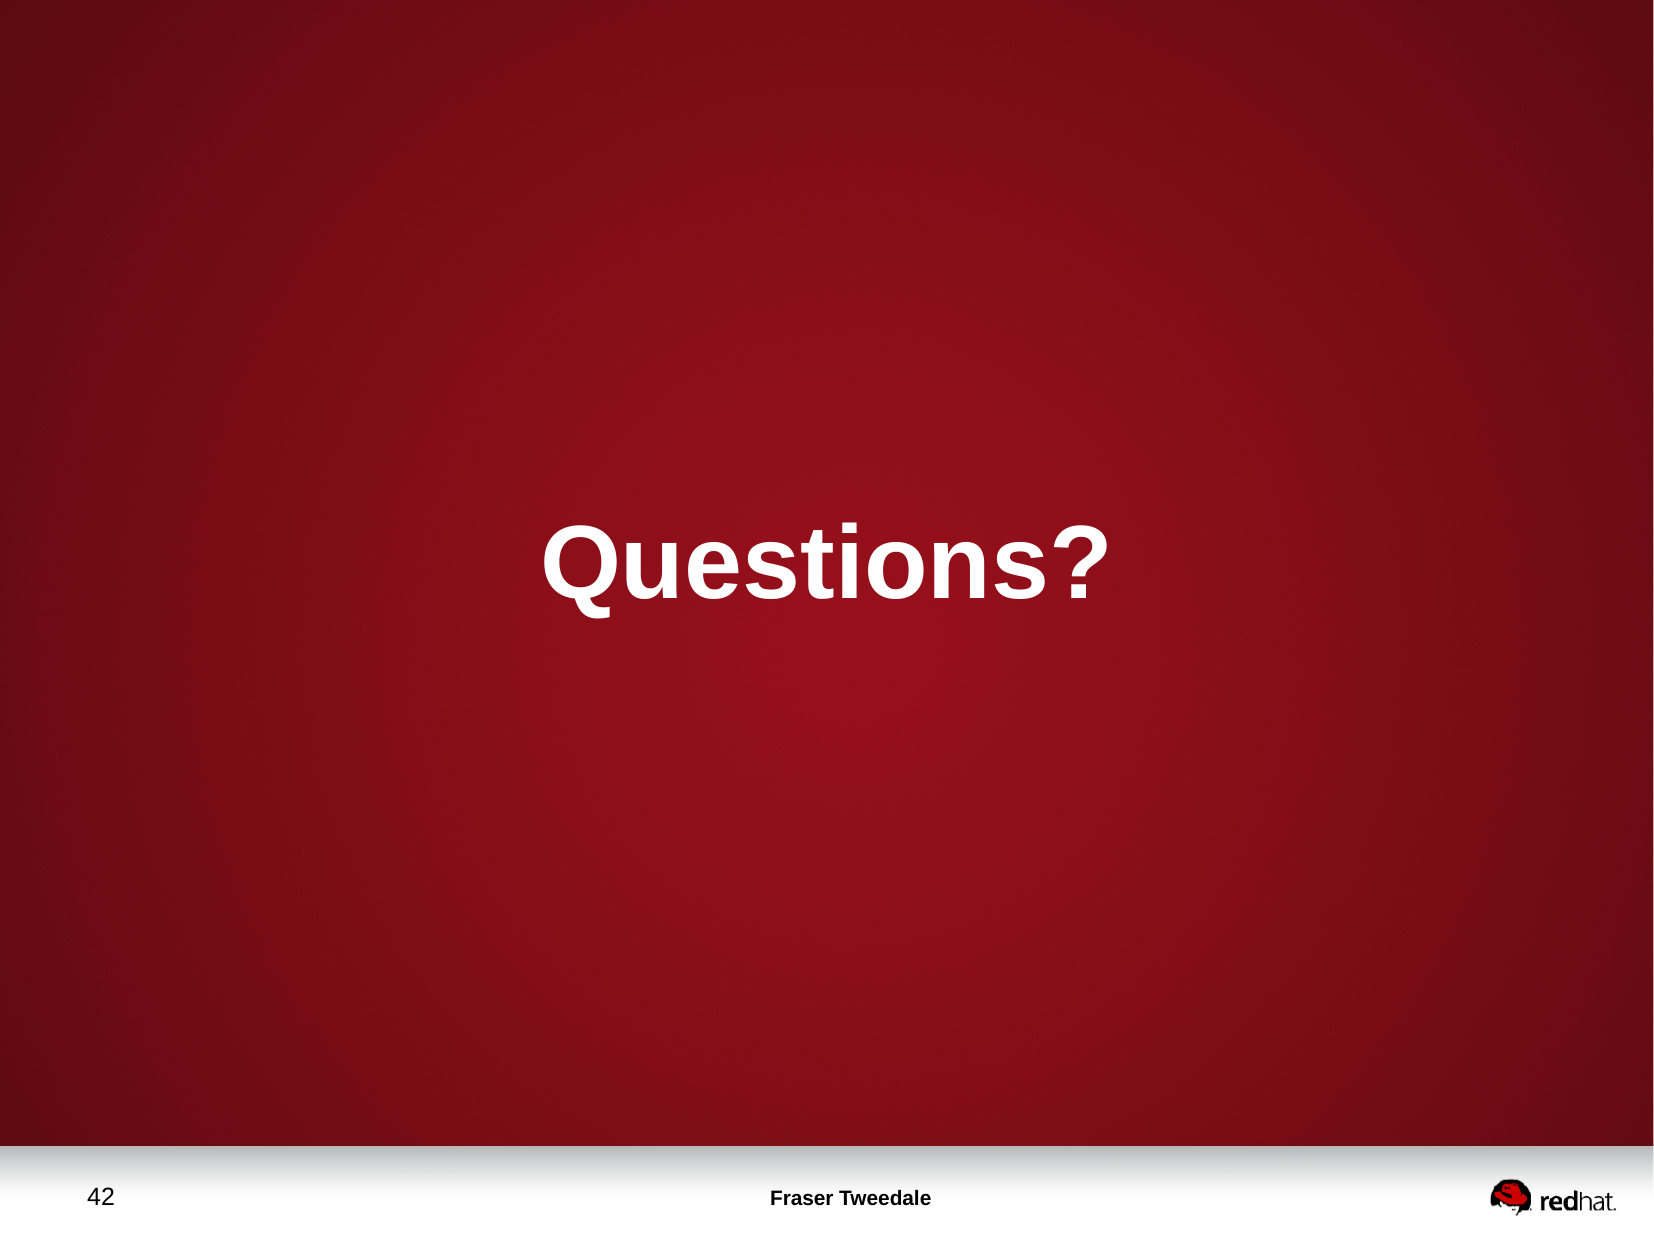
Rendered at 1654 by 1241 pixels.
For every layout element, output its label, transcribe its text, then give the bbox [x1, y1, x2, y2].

title Questions? [82, 262, 1571, 862]
picture [0, 0, 1654, 1241]
